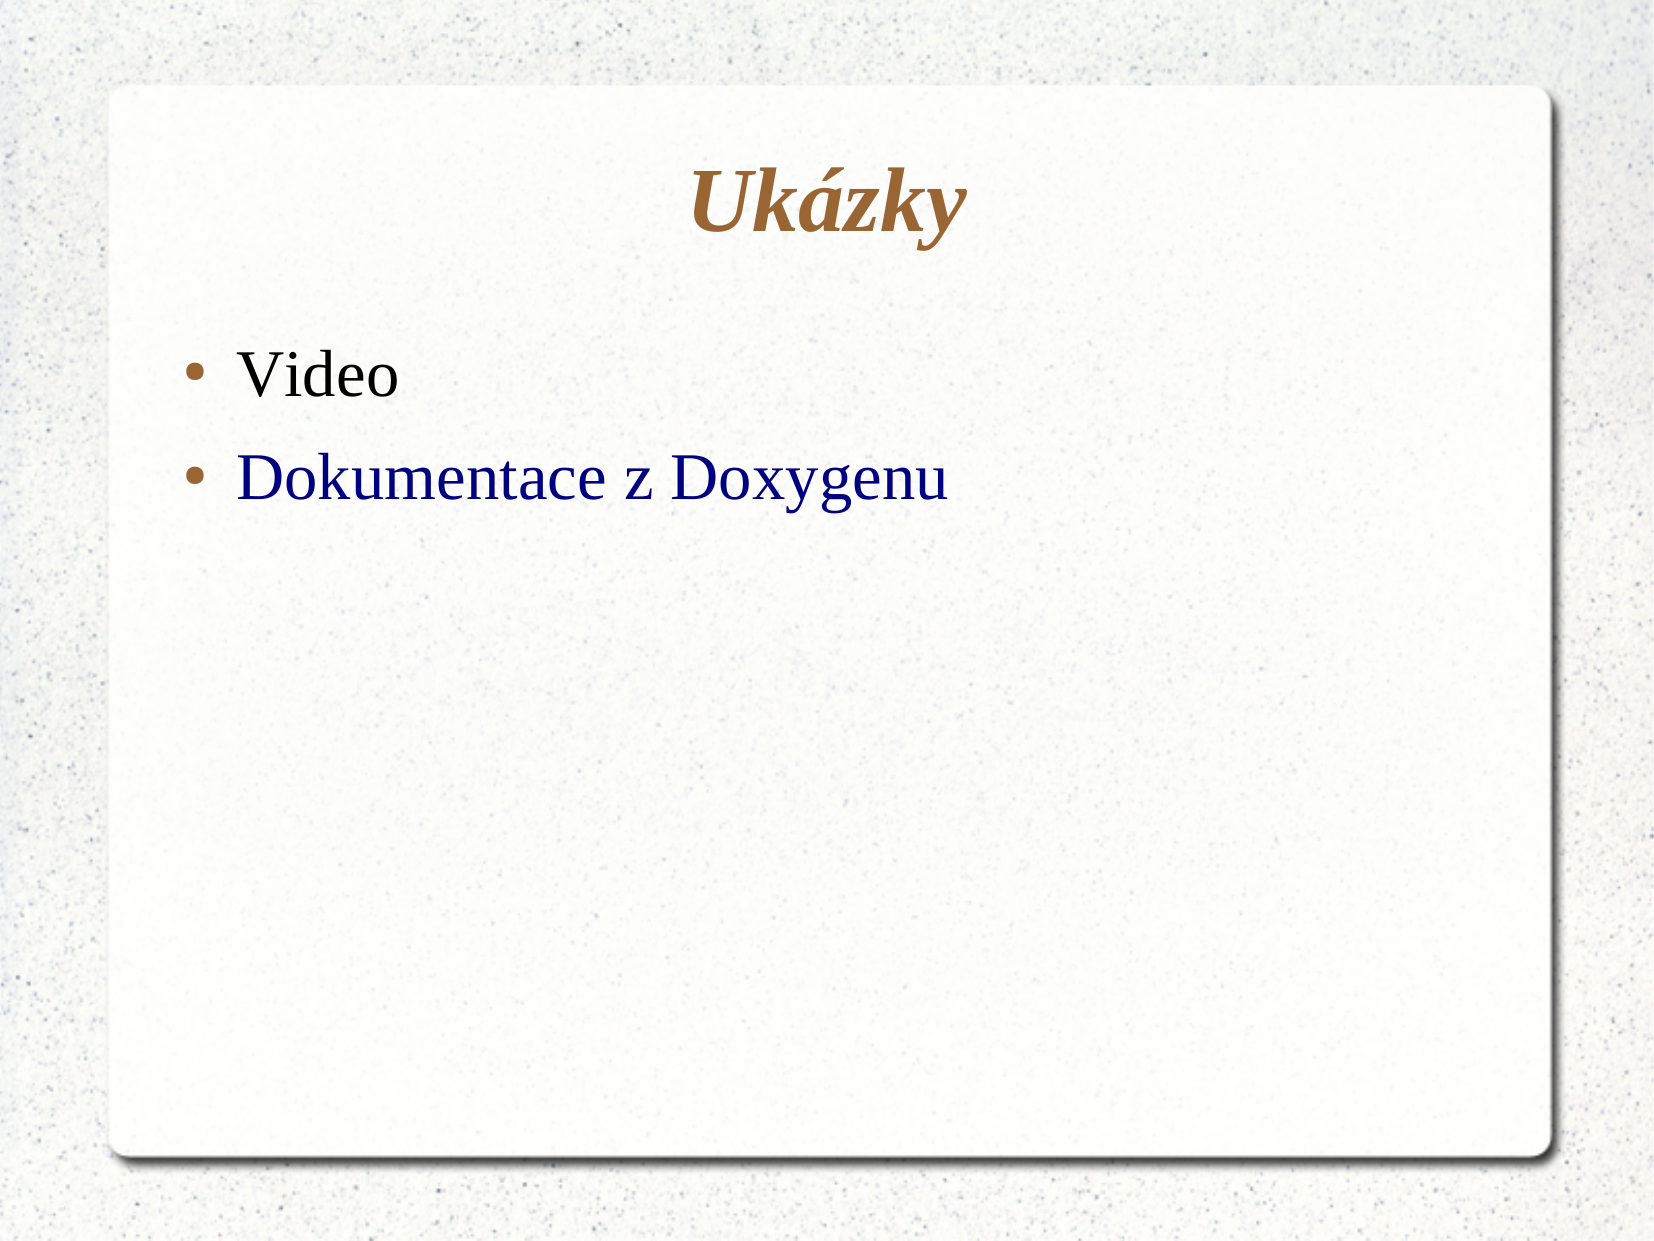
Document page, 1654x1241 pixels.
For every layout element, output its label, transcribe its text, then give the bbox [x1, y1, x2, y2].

list Video Dokumentace z Doxygenu [147, 336, 1506, 1056]
picture [0, 0, 1654, 1241]
title Ukázky [118, 96, 1536, 304]
